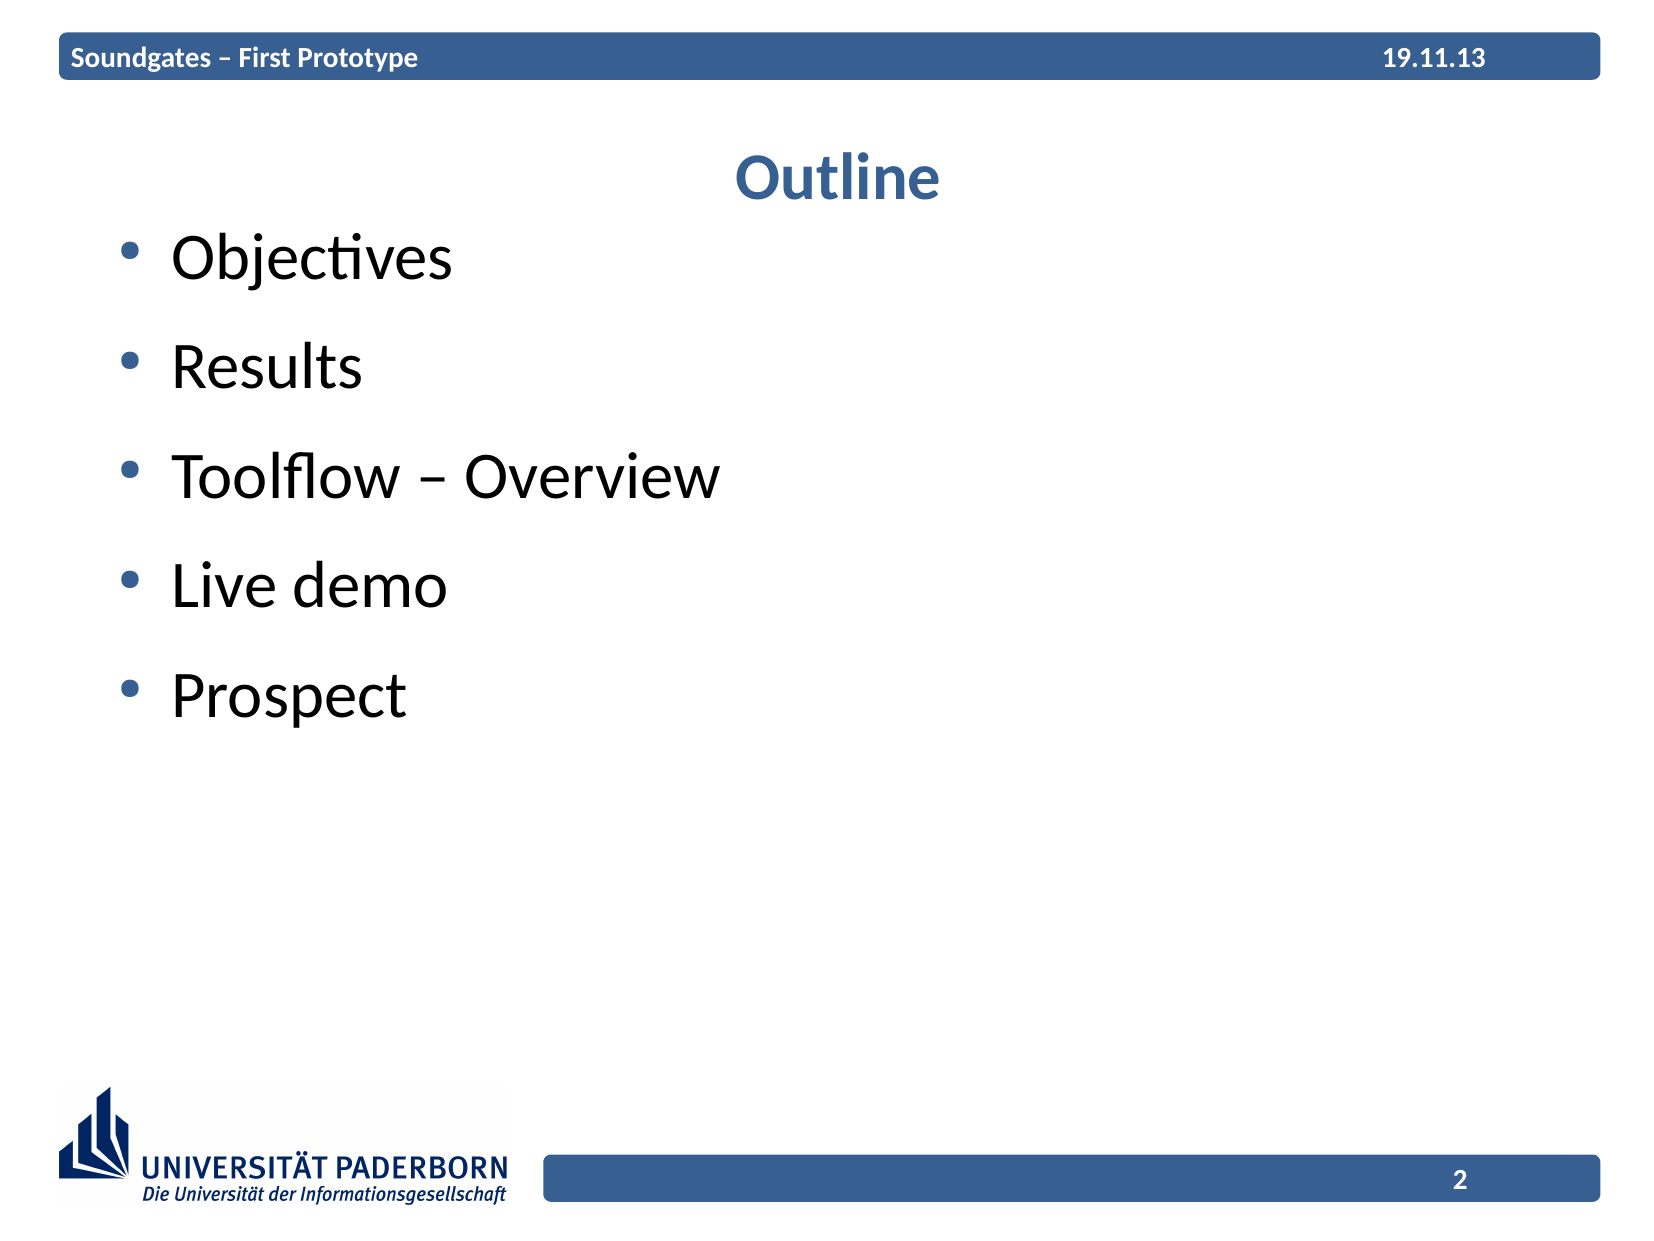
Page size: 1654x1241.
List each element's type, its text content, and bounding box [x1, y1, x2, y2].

text_box <number> [1452, 1193, 1583, 1202]
picture [59, 1086, 507, 1205]
title Outline [82, 121, 1595, 212]
list Objectives Results Toolflow – Overview Live demo Prospect [82, 212, 1595, 1193]
text_box 19.11.13 [1381, 32, 1583, 80]
text_box Soundgates – First Prototype [70, 32, 1359, 80]
